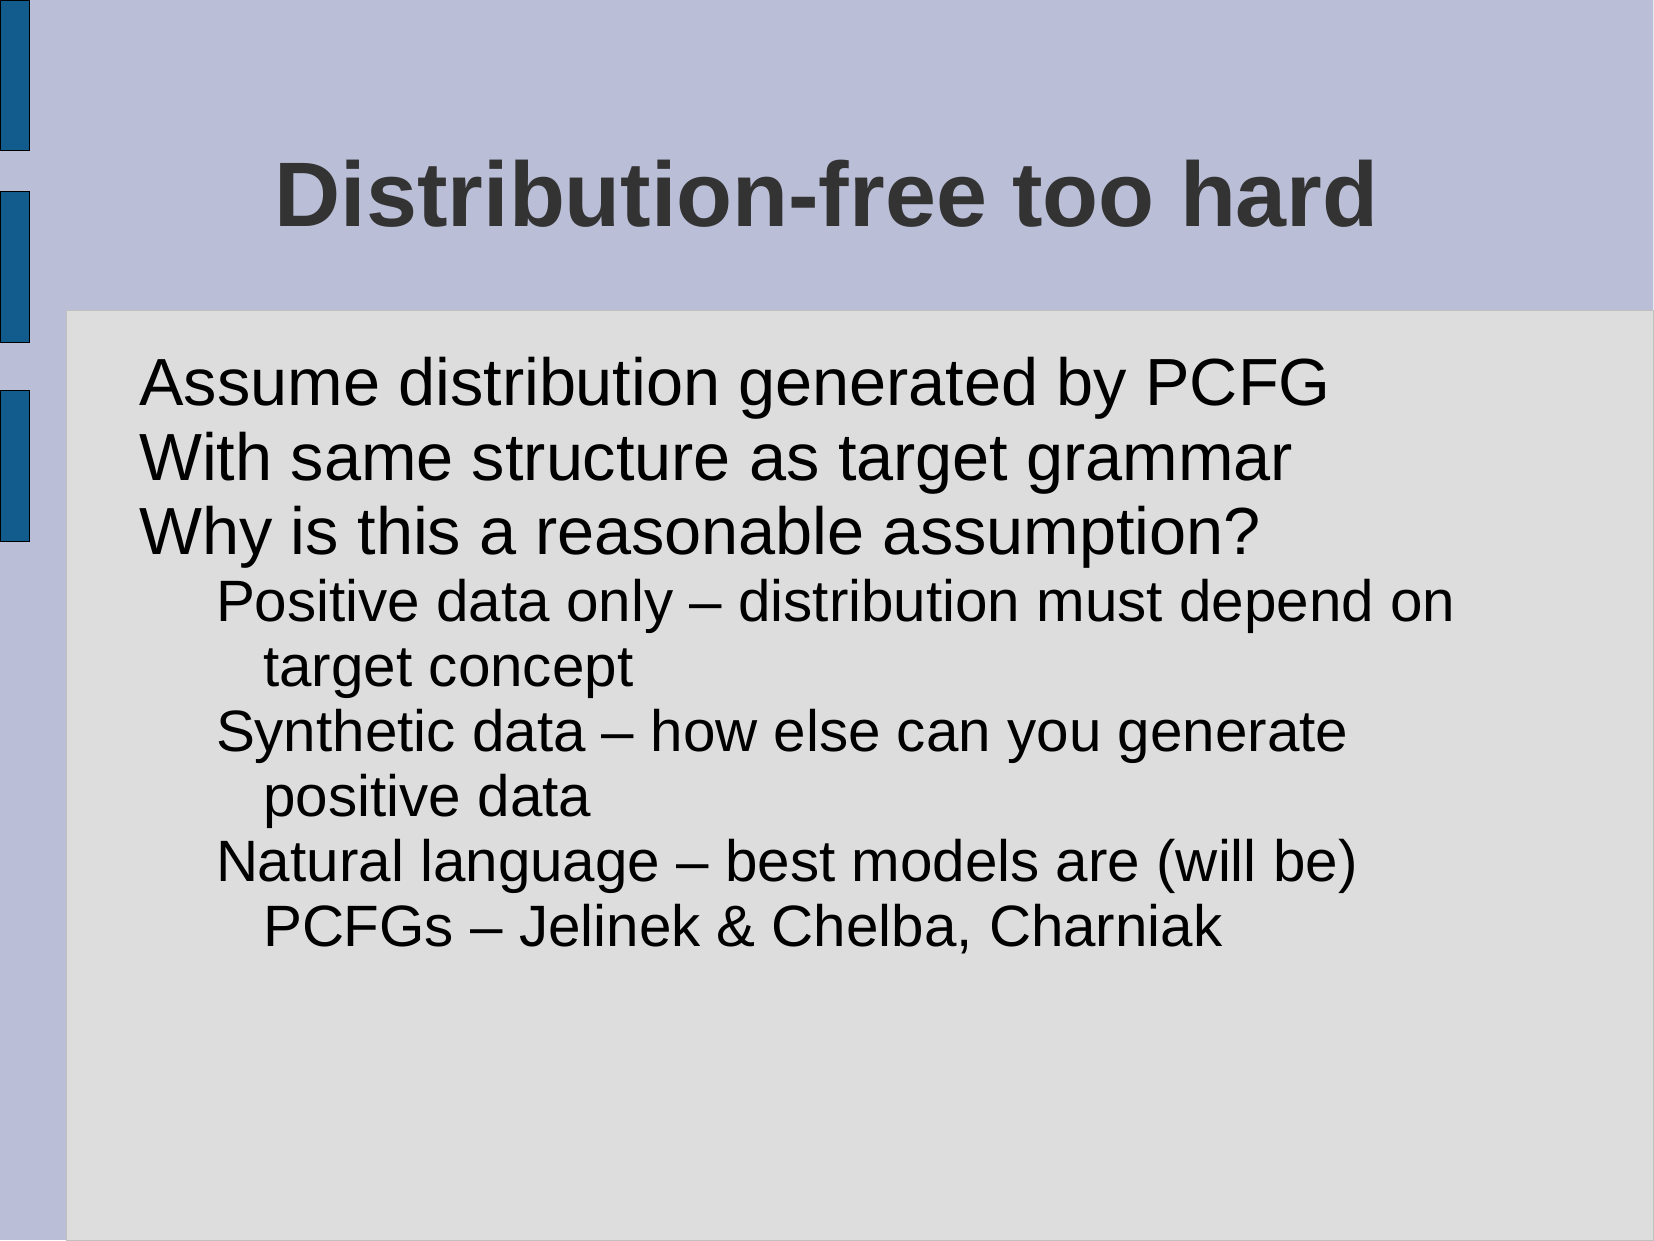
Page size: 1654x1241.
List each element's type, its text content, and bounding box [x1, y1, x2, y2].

title Distribution-free too hard [121, 91, 1534, 299]
list Assume distribution generated by PCFG With same structure as target grammar Why is this a reasonable assumption? Positive data only – distribution must depend on target concept Synthetic data – how else can you generate positive data Natural language – best models are (will be) PCFGs – Jelinek & Chelba, Charniak [121, 344, 1534, 1127]
